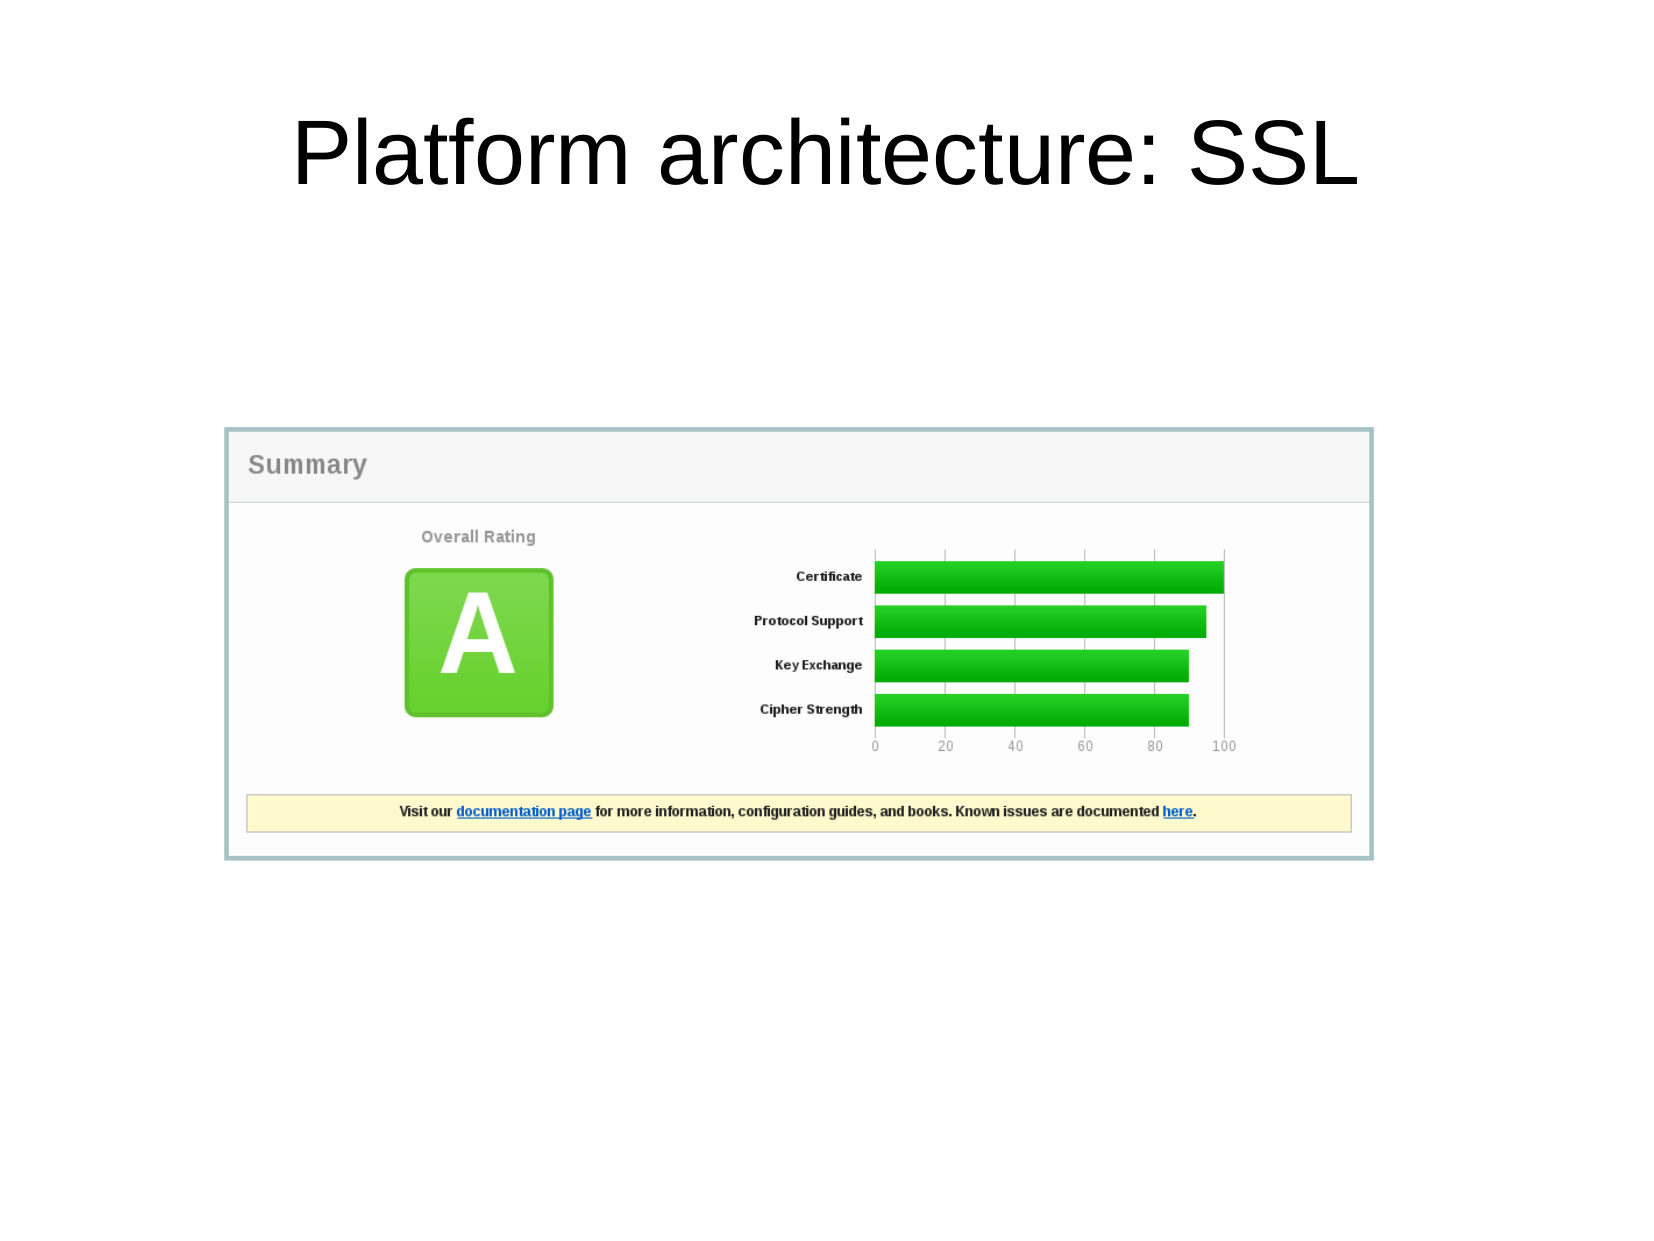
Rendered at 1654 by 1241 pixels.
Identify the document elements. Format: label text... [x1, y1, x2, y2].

picture [208, 419, 1381, 870]
title Platform architecture: SSL [82, 49, 1571, 257]
